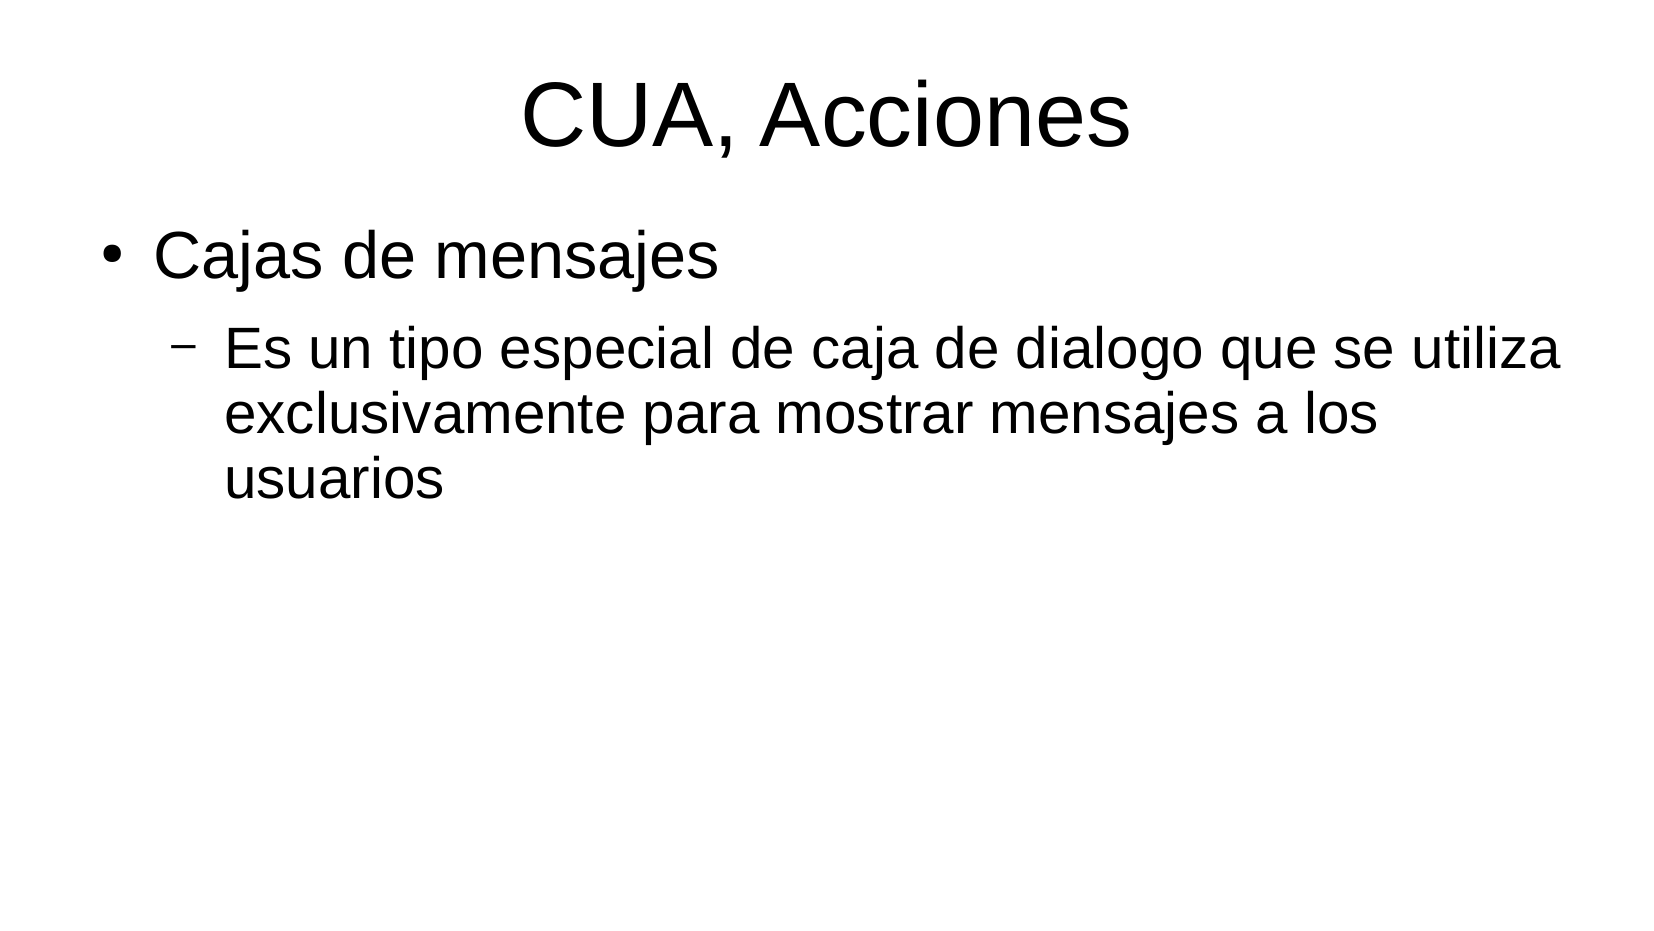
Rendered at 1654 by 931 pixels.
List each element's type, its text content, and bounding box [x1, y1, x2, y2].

title CUA, Acciones [82, 37, 1571, 193]
list Cajas de mensajes Es un tipo especial de caja de dialogo que se utiliza exclusivamente para mostrar mensajes a los usuarios [82, 217, 1571, 758]
